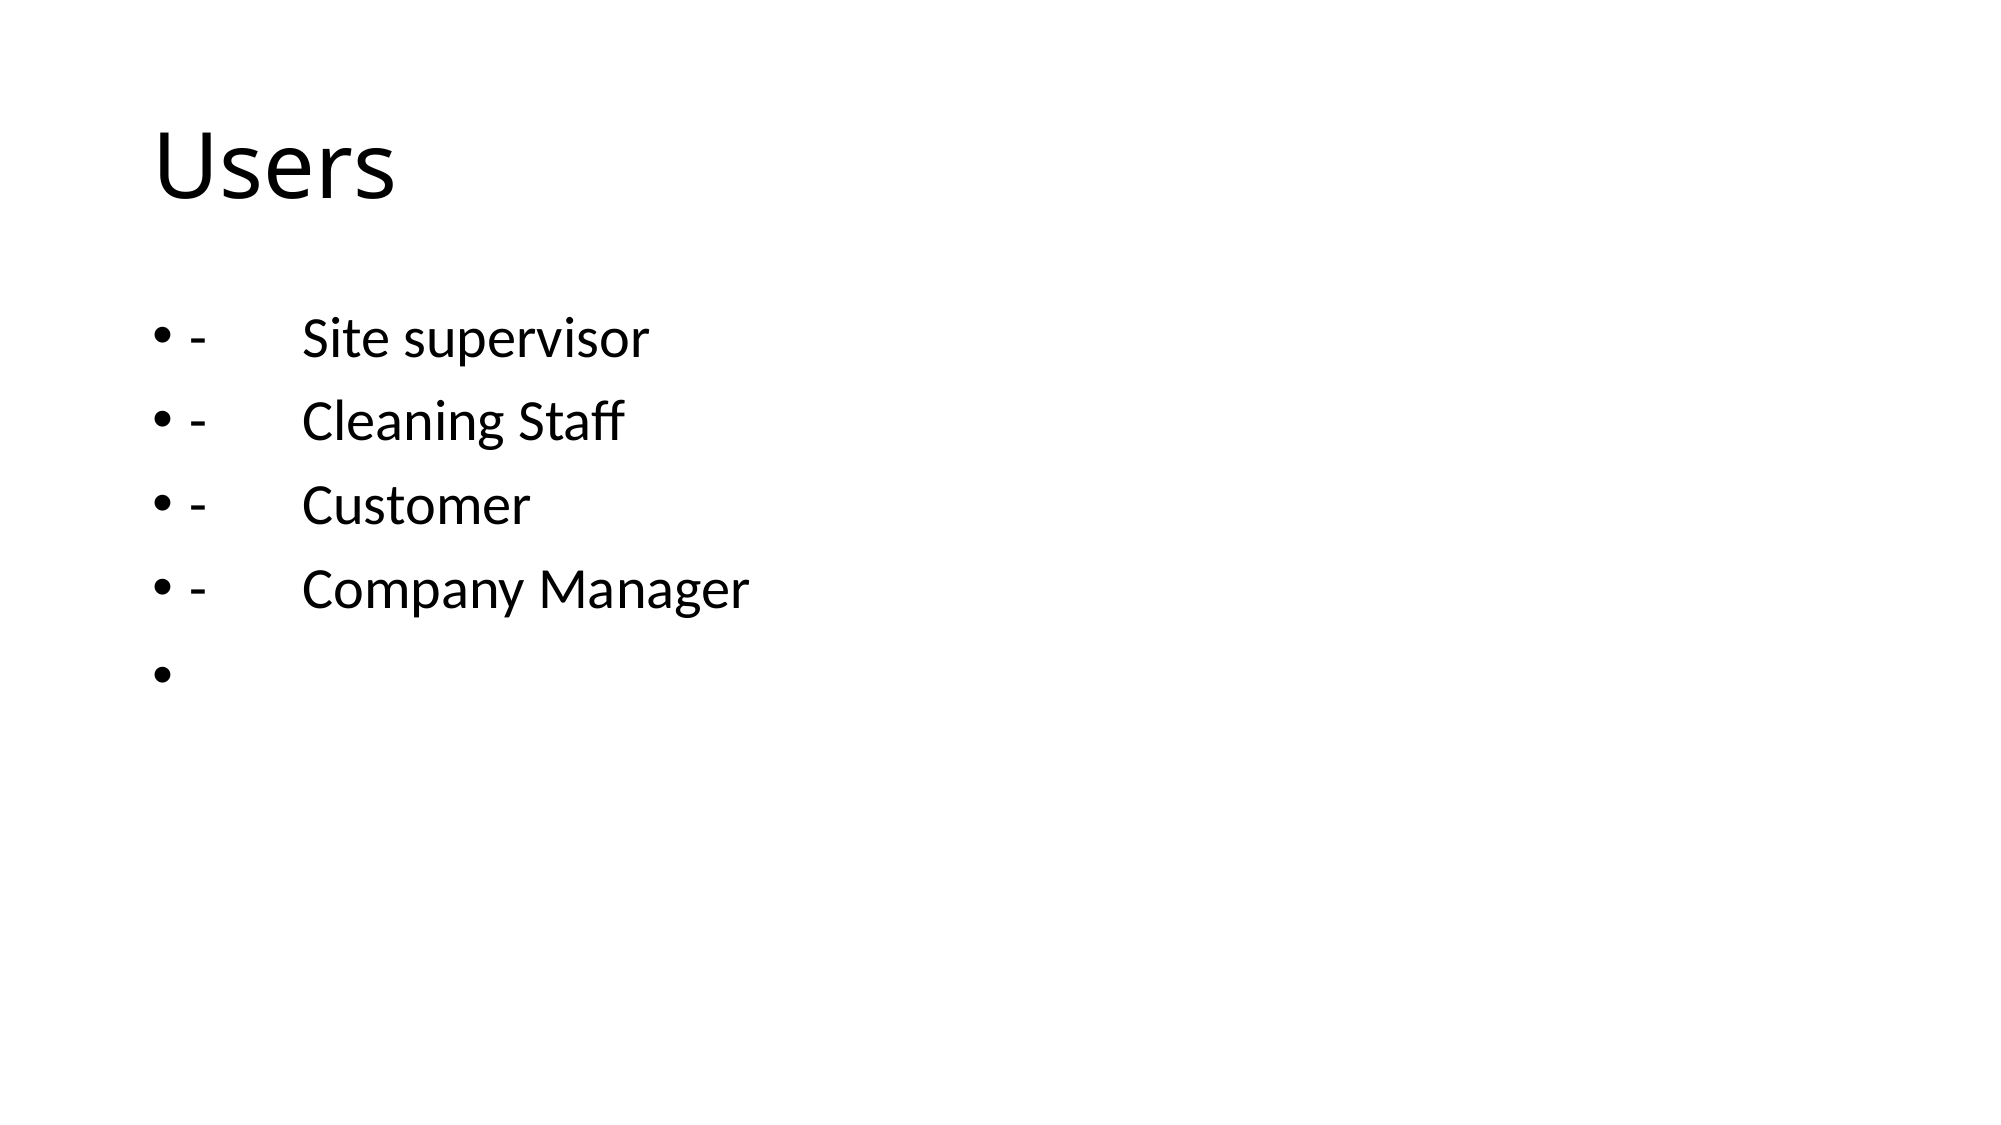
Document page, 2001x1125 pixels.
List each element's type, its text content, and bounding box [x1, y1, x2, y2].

list - Site supervisor - Cleaning Staff - Customer - Company Manager [137, 299, 1863, 1014]
title Users [137, 59, 1863, 278]
